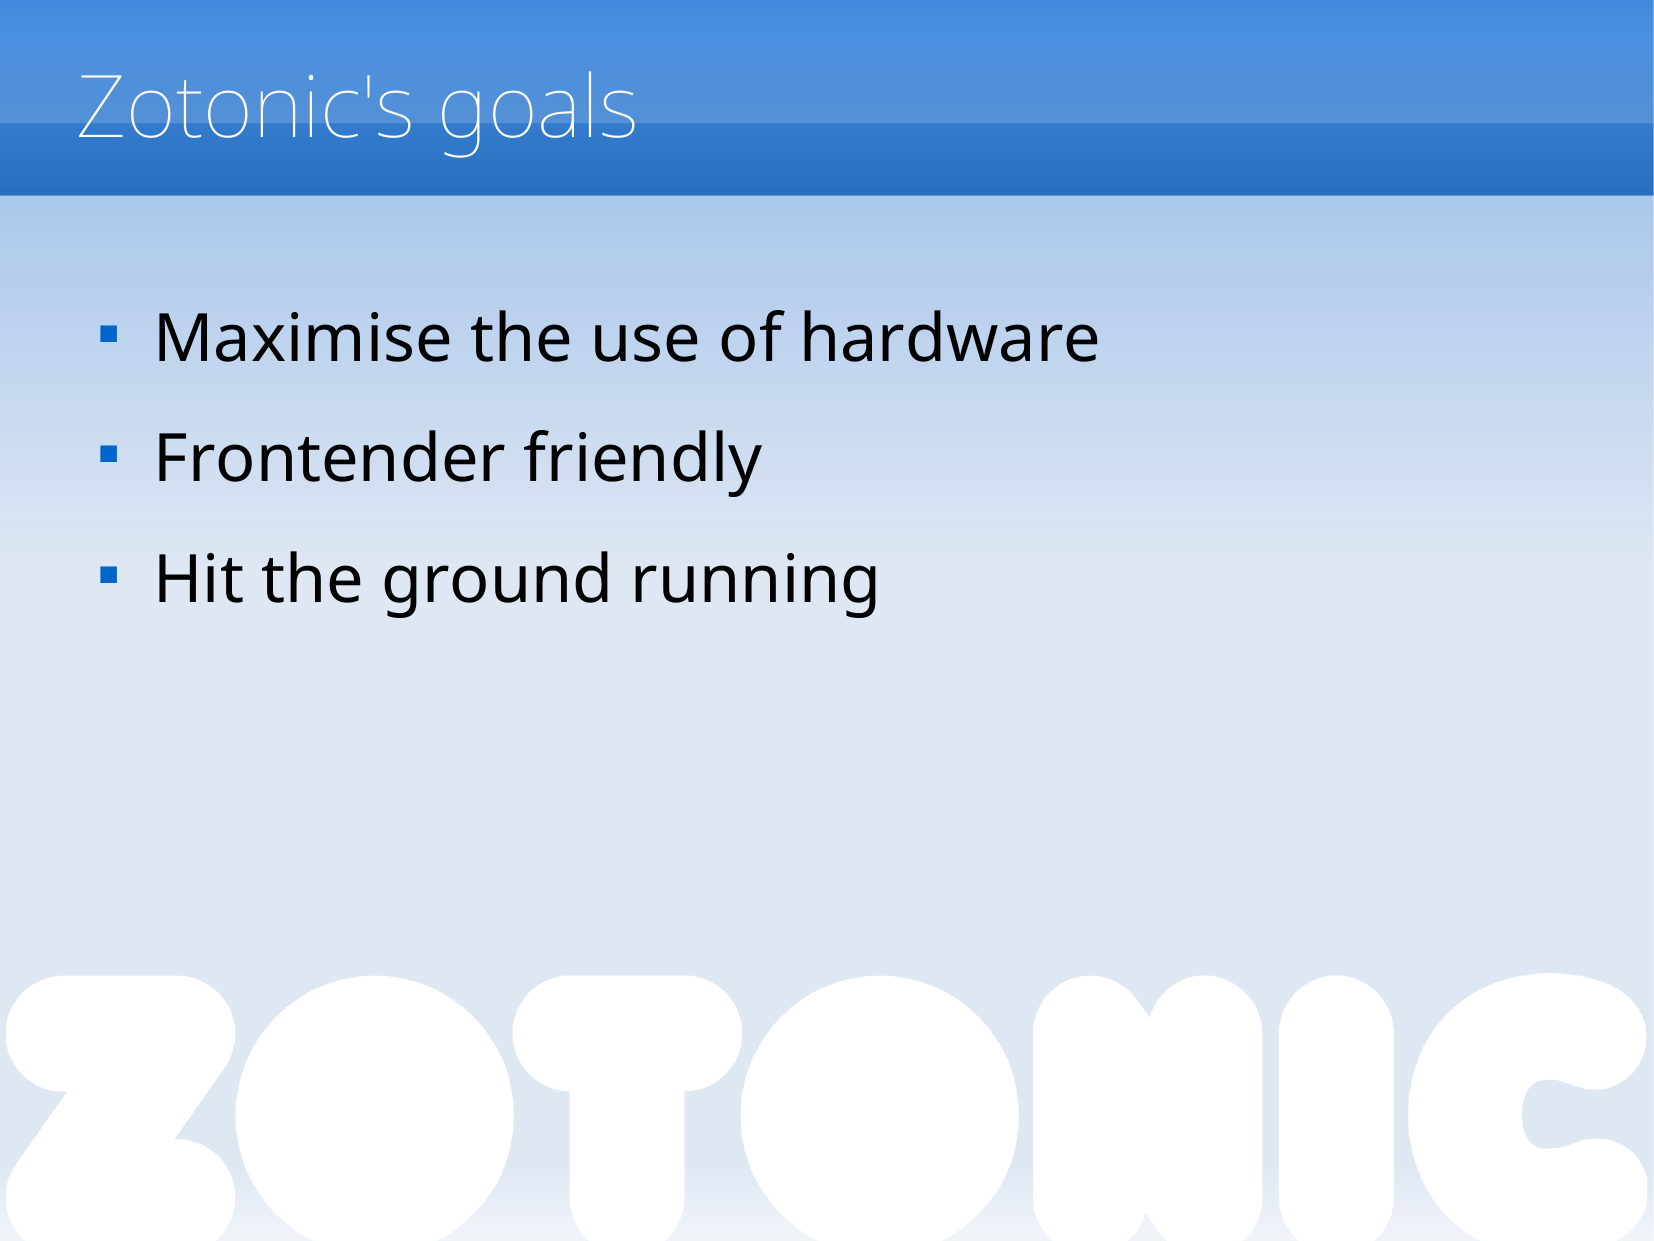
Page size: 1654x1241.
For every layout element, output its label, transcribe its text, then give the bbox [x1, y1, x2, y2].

title Zotonic's goals [76, 0, 1565, 208]
picture [0, 0, 1654, 1241]
list Maximise the use of hardware Frontender friendly Hit the ground running [82, 290, 1571, 1109]
